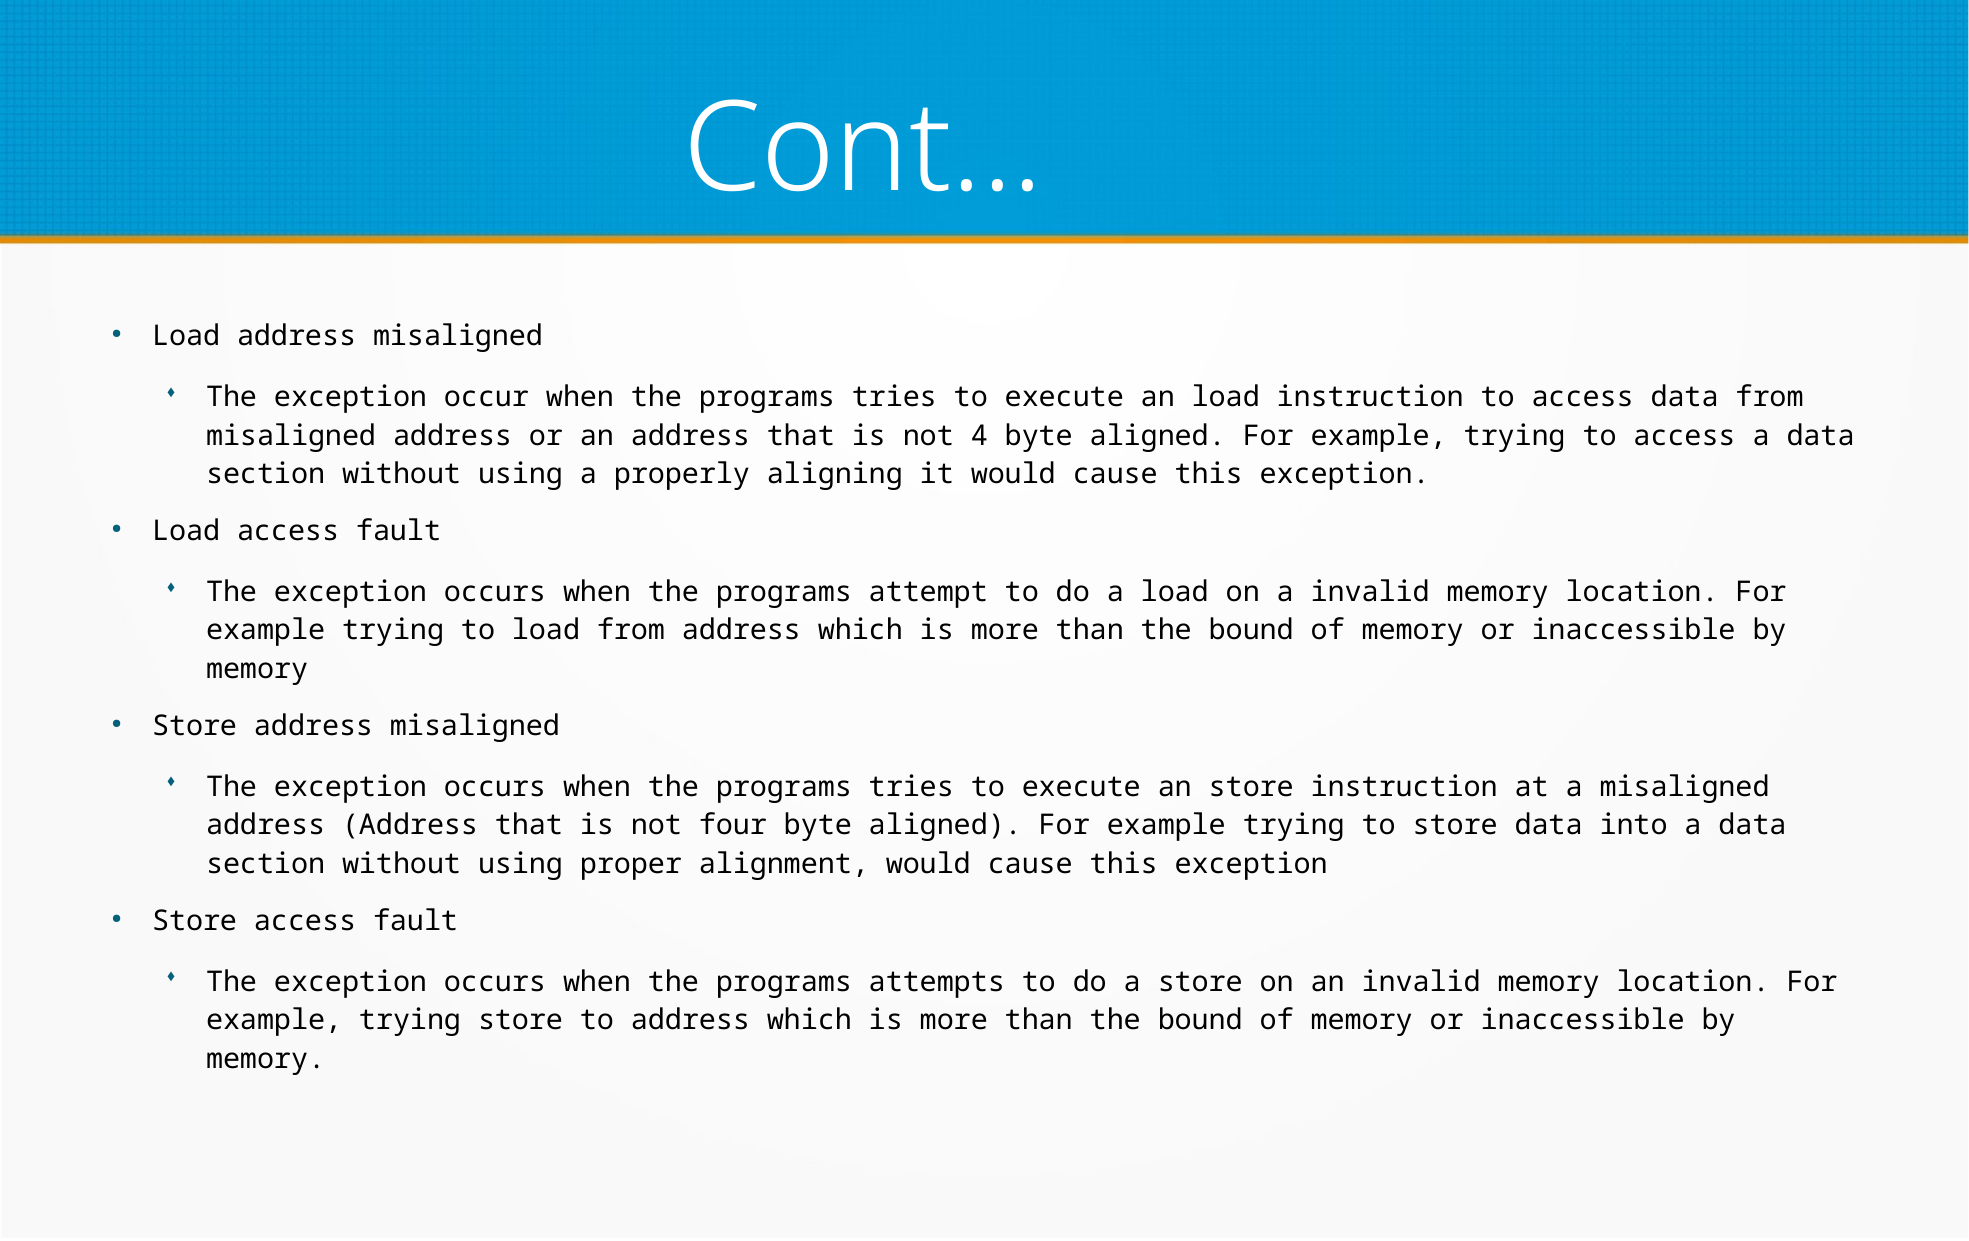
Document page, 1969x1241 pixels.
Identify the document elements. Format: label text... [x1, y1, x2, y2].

title Cont... [98, 19, 1870, 227]
picture [0, 233, 1969, 1241]
list Load address misaligned The exception occur when the programs tries to execute an load instruction to access data from misaligned address or an address that is not 4 byte aligned. For example, trying to access a data section without using a properly aligning it would cause this exception. Load access fault The exception occurs when the programs attempt to do a load on a invalid memory location. For example trying to load from address which is more than the bound of memory or inaccessible by memory Store address misaligned The exception occurs when the programs tries to execute an store instruction at a misaligned address (Address that is not four byte aligned). For example trying to store data into a data section without using proper alignment, would cause this exception Store access fault The exception occurs when the programs attempts to do a store on an invalid memory location. For example, trying store to address which is more than the bound of memory or inaccessible by memory. [98, 315, 1861, 1081]
